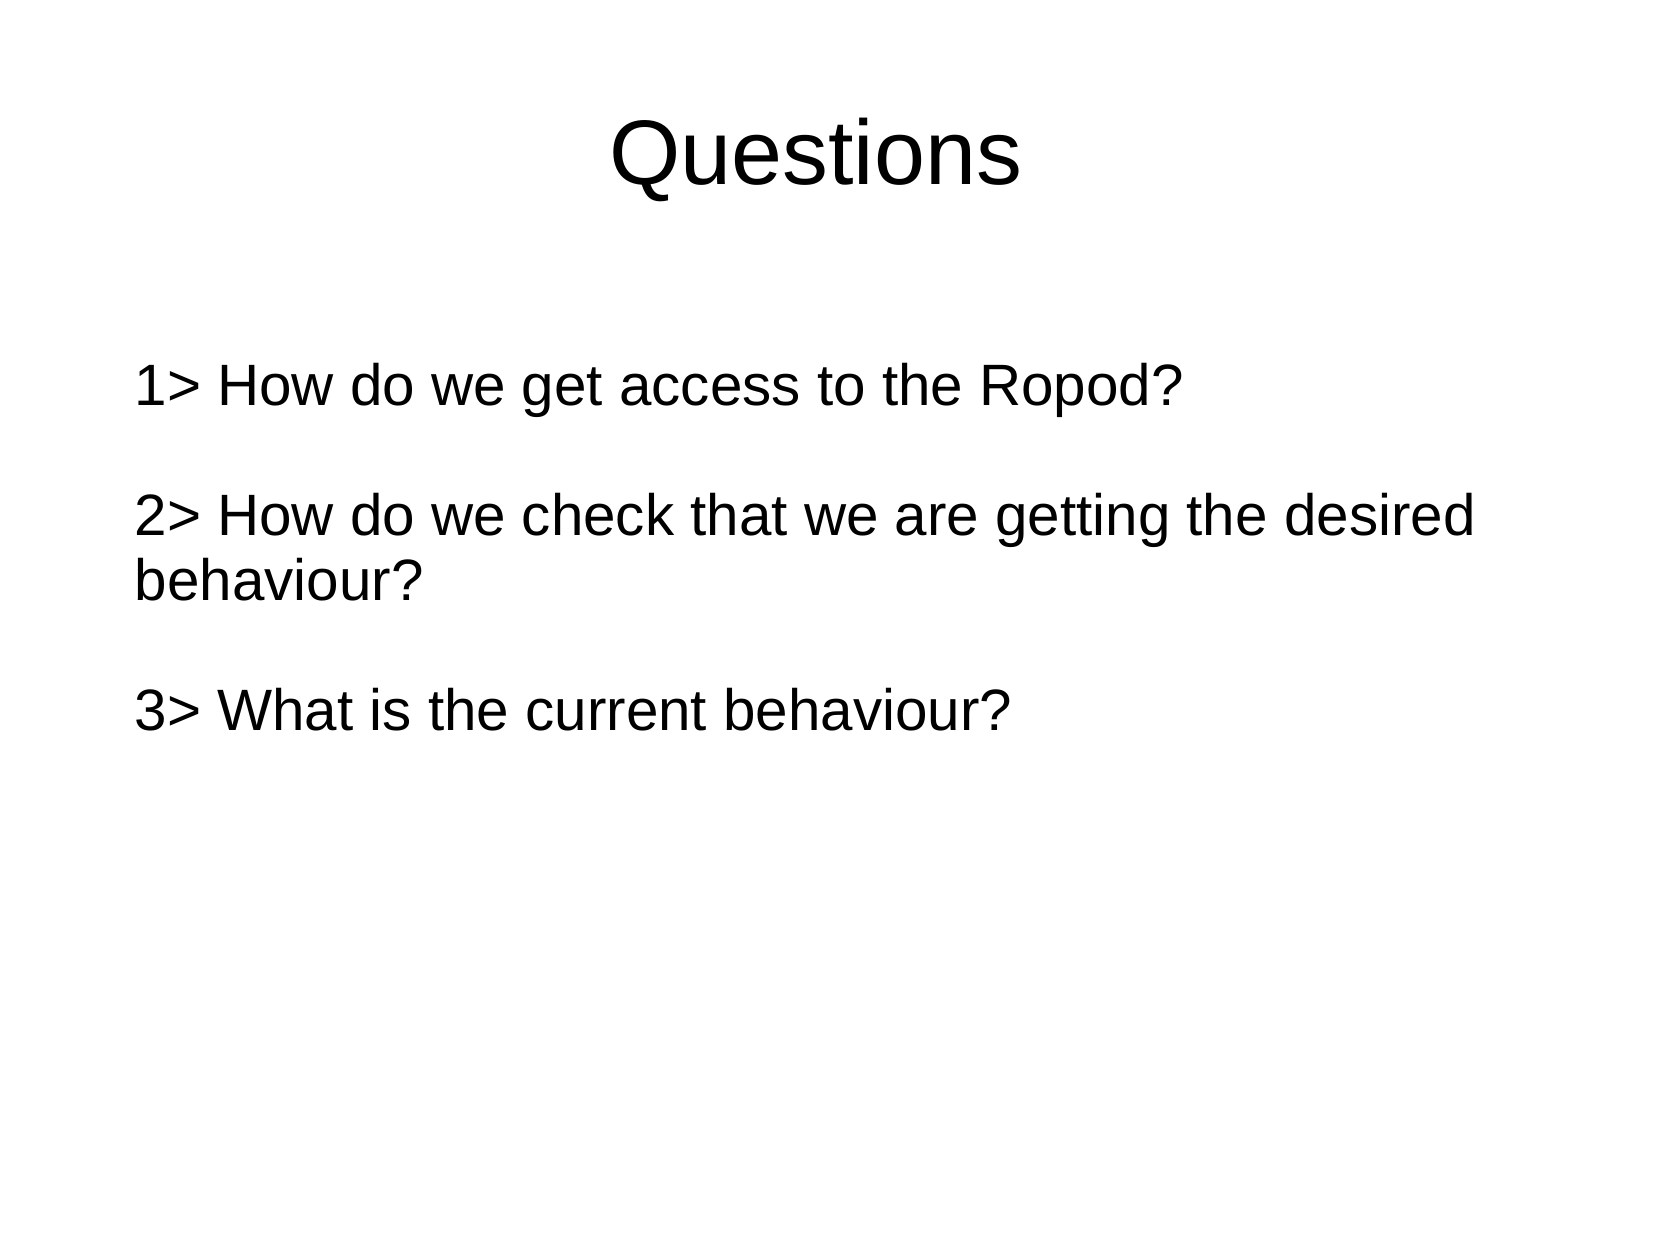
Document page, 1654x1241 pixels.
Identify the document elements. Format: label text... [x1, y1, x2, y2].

text_box 1> How do we get access to the Ropod? 2> How do we check that we are getting the desired behaviour? 3> What is the current behaviour? [120, 345, 1576, 792]
title Questions [71, 49, 1561, 257]
